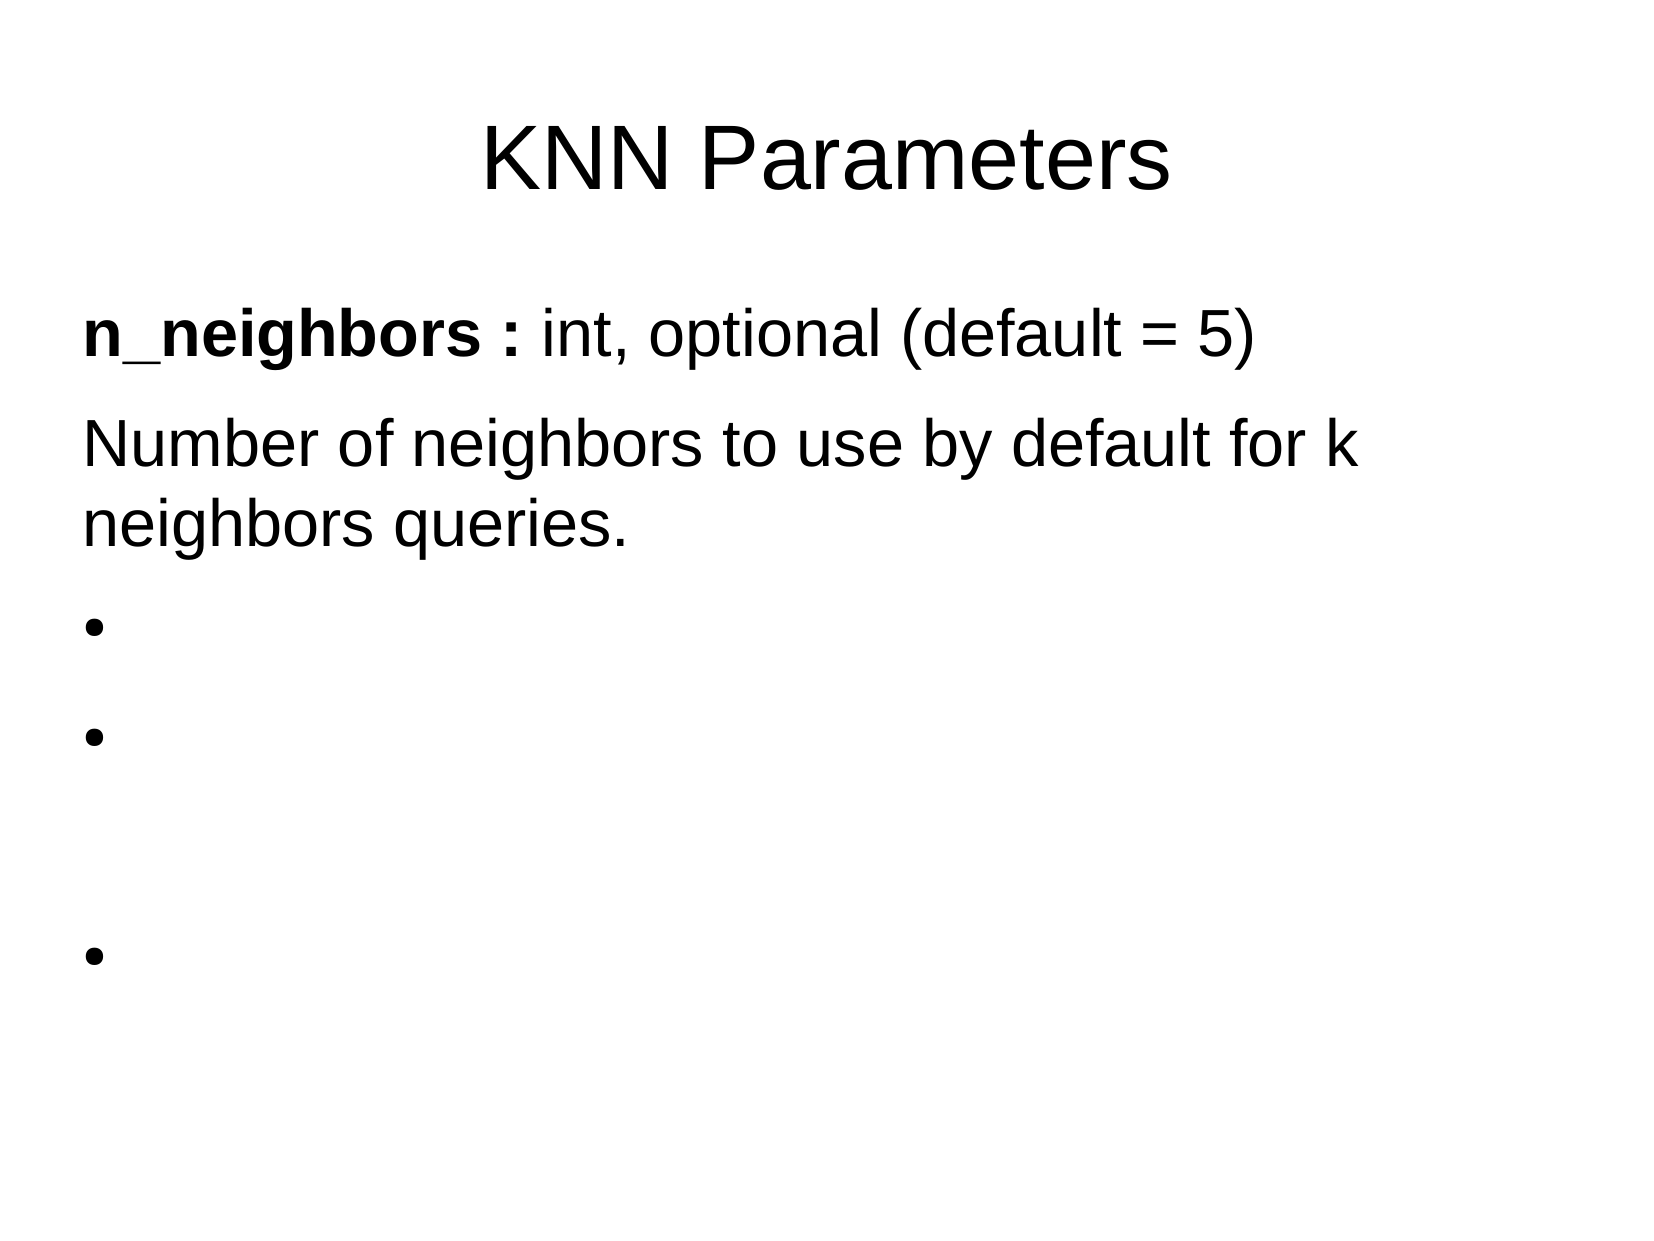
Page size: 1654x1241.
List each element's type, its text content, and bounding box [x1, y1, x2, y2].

title KNN Parameters [82, 49, 1571, 257]
list n_neighbors : int, optional (default = 5) Number of neighbors to use by default for k neighbors queries. [82, 290, 1571, 1010]
